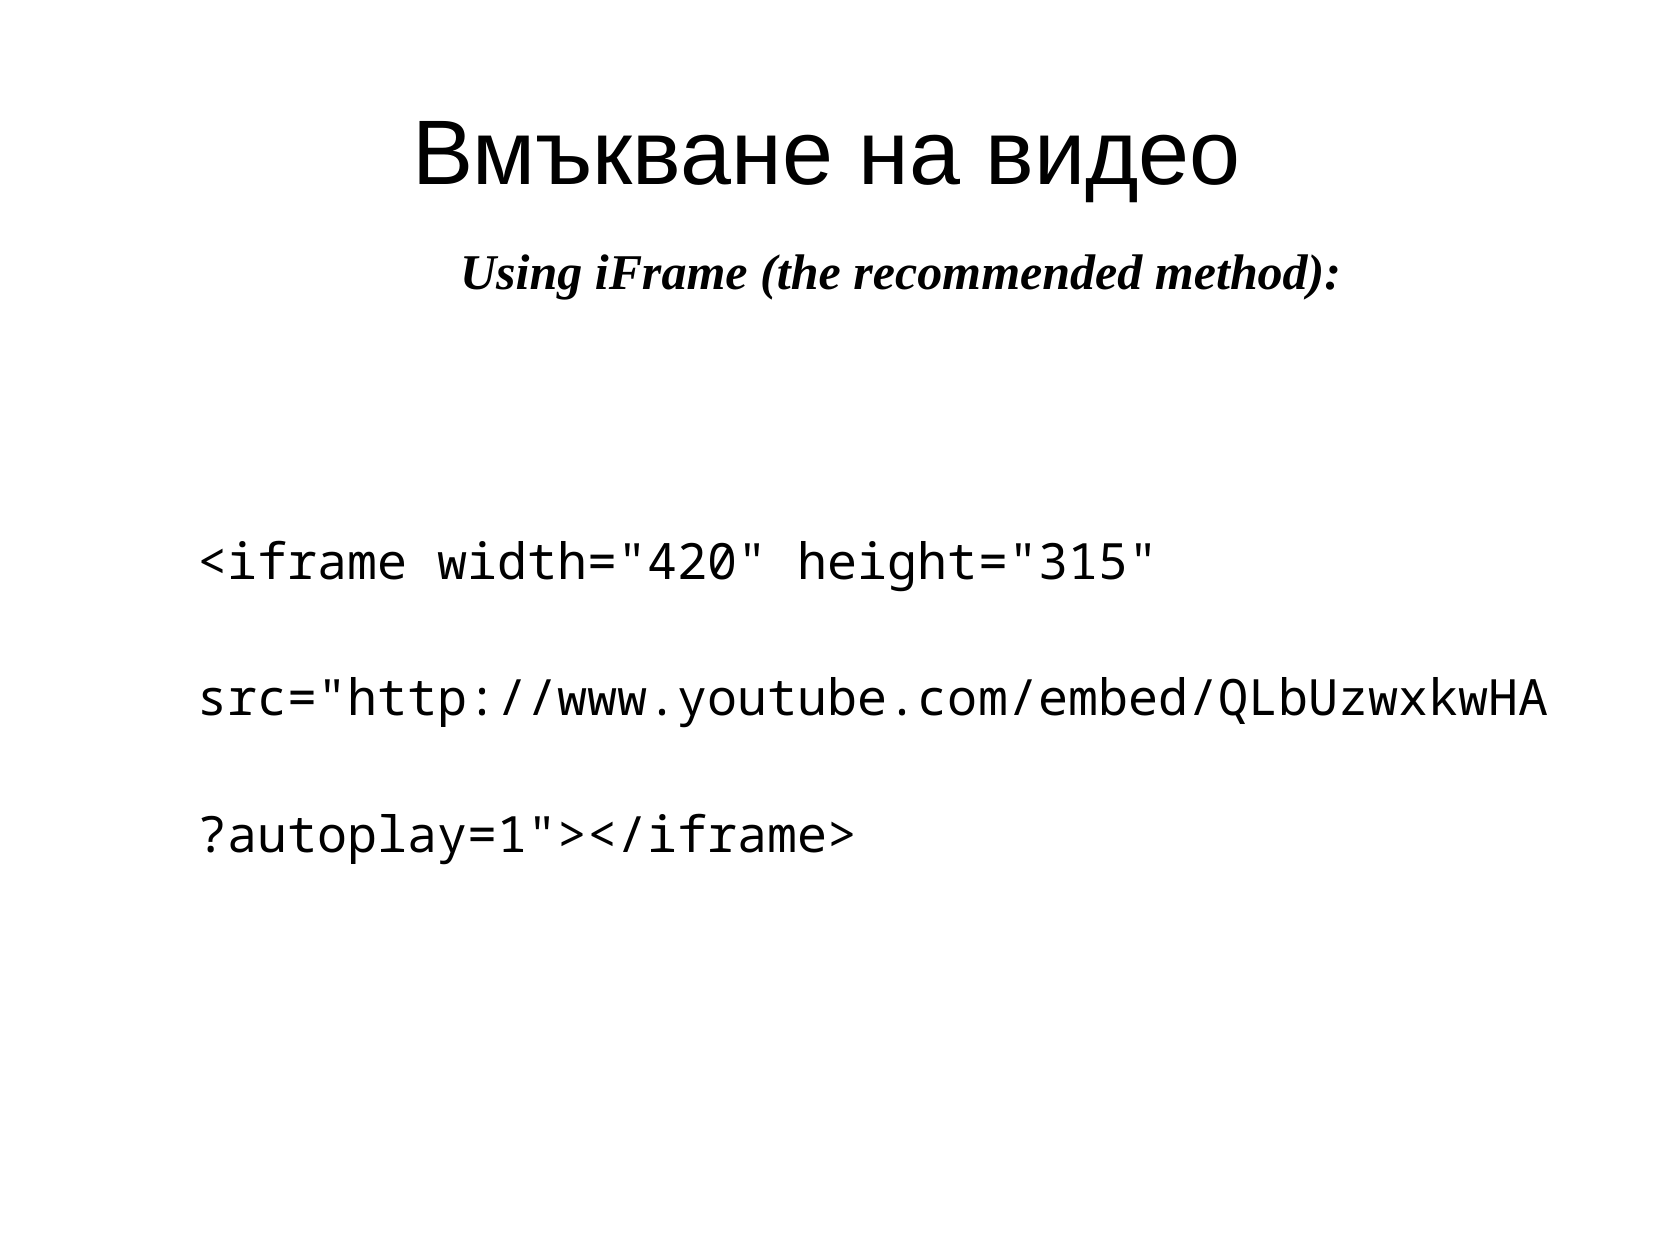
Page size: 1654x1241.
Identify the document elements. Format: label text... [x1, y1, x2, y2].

list Using iFrame (the recommended method): <iframe width="420" height="315" src="http://www.youtube.com/embed/QLbUzwxkwHA?autoplay=1"></iframe> [180, 245, 1576, 1051]
title Вмъкване на видео [82, 49, 1571, 257]
